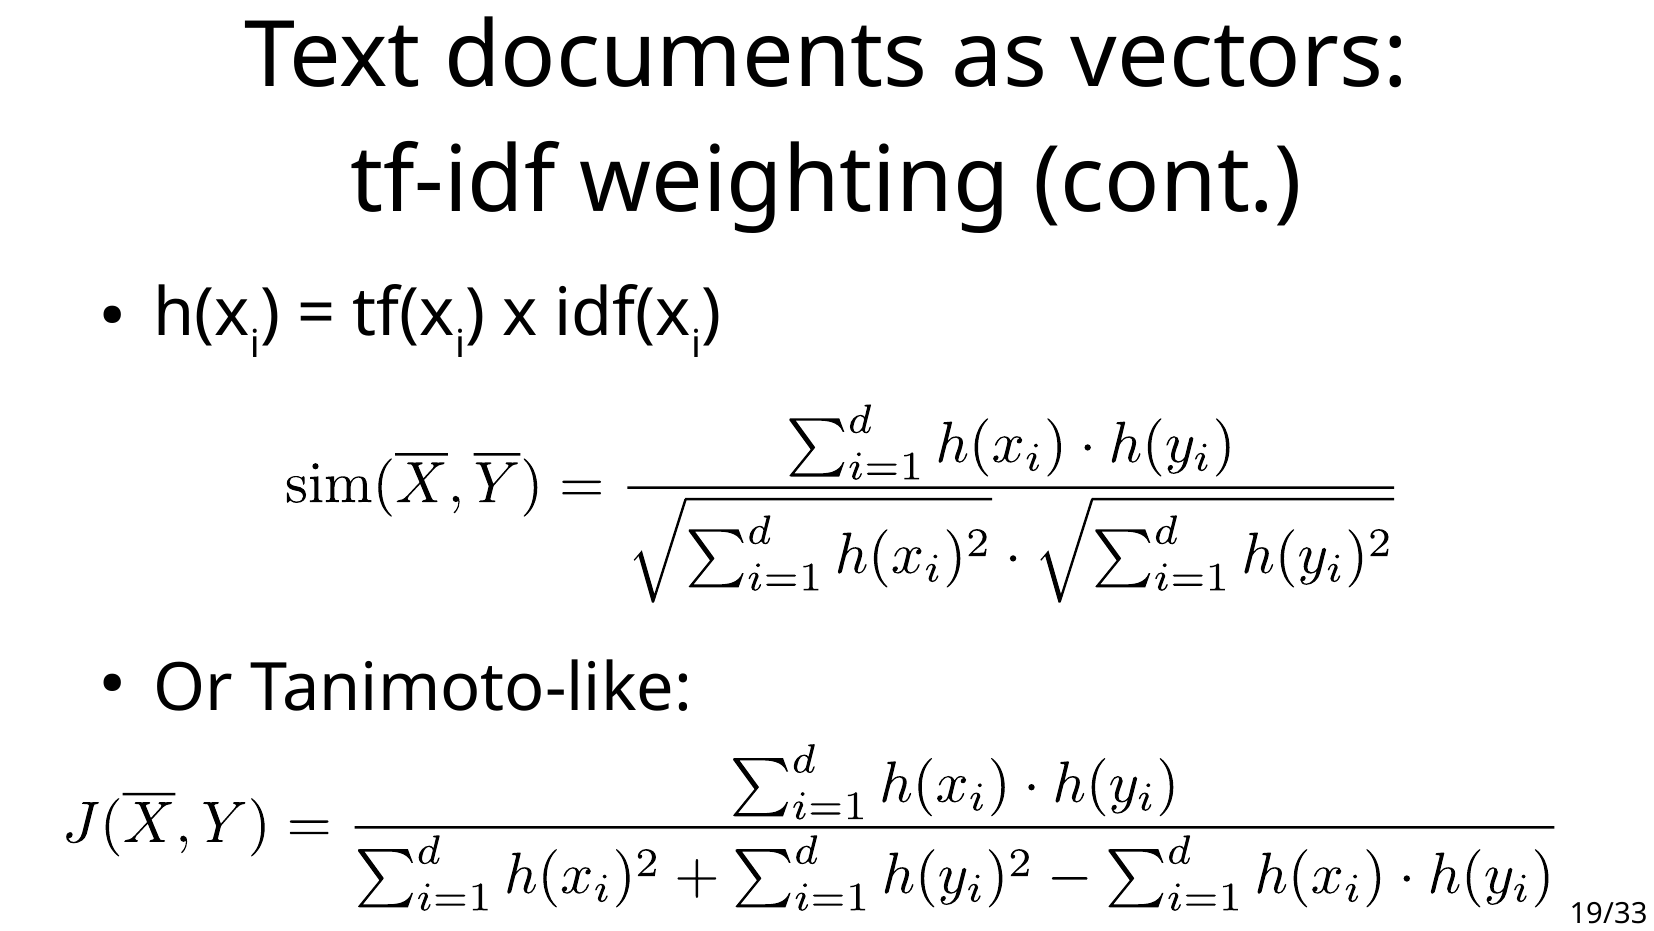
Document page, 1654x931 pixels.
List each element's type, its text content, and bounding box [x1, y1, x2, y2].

text_box [62, 744, 1555, 911]
text_box [285, 404, 1395, 603]
title Text documents as vectors: tf-idf weighting (cont.) [82, 0, 1571, 243]
list h(xi) = tf(xi) x idf(xi) Or Tanimoto-like: [82, 264, 1571, 850]
